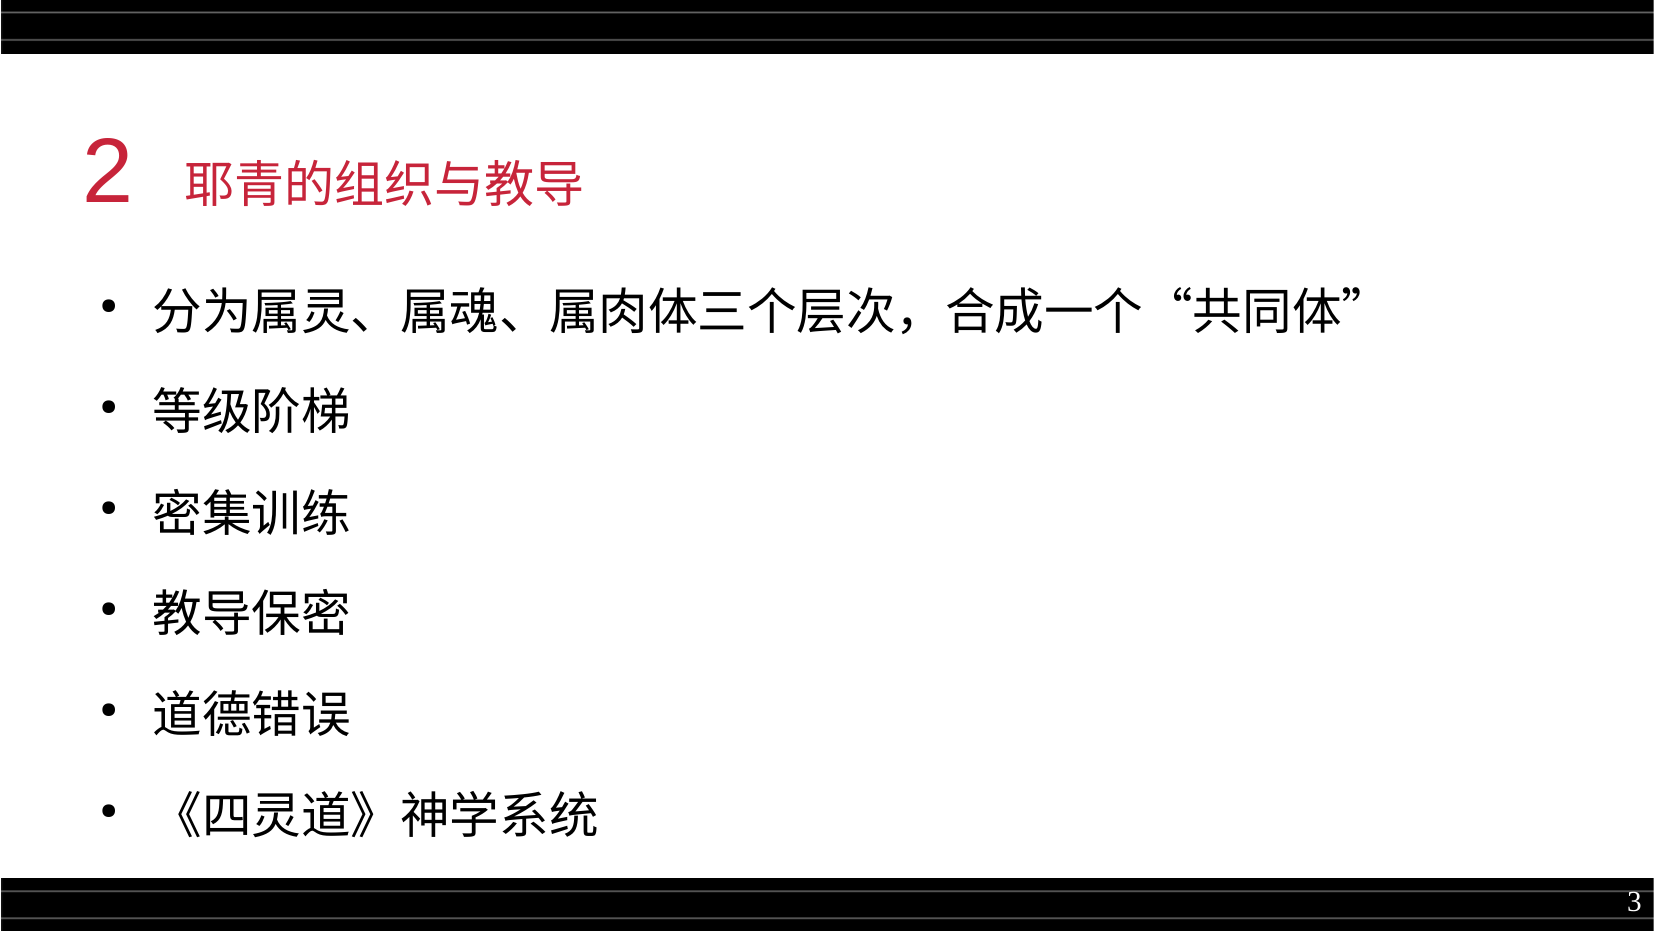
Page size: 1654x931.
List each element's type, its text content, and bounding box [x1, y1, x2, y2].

title 2 耶青的组织与教导 [82, 92, 1571, 249]
picture [1, 0, 1654, 54]
list 分为属灵、属魂、属肉体三个层次，合成一个“共同体” 等级阶梯 密集训练 教导保密 道德错误 《四灵道》神学系统 [82, 271, 1571, 851]
picture [1, 878, 1654, 931]
